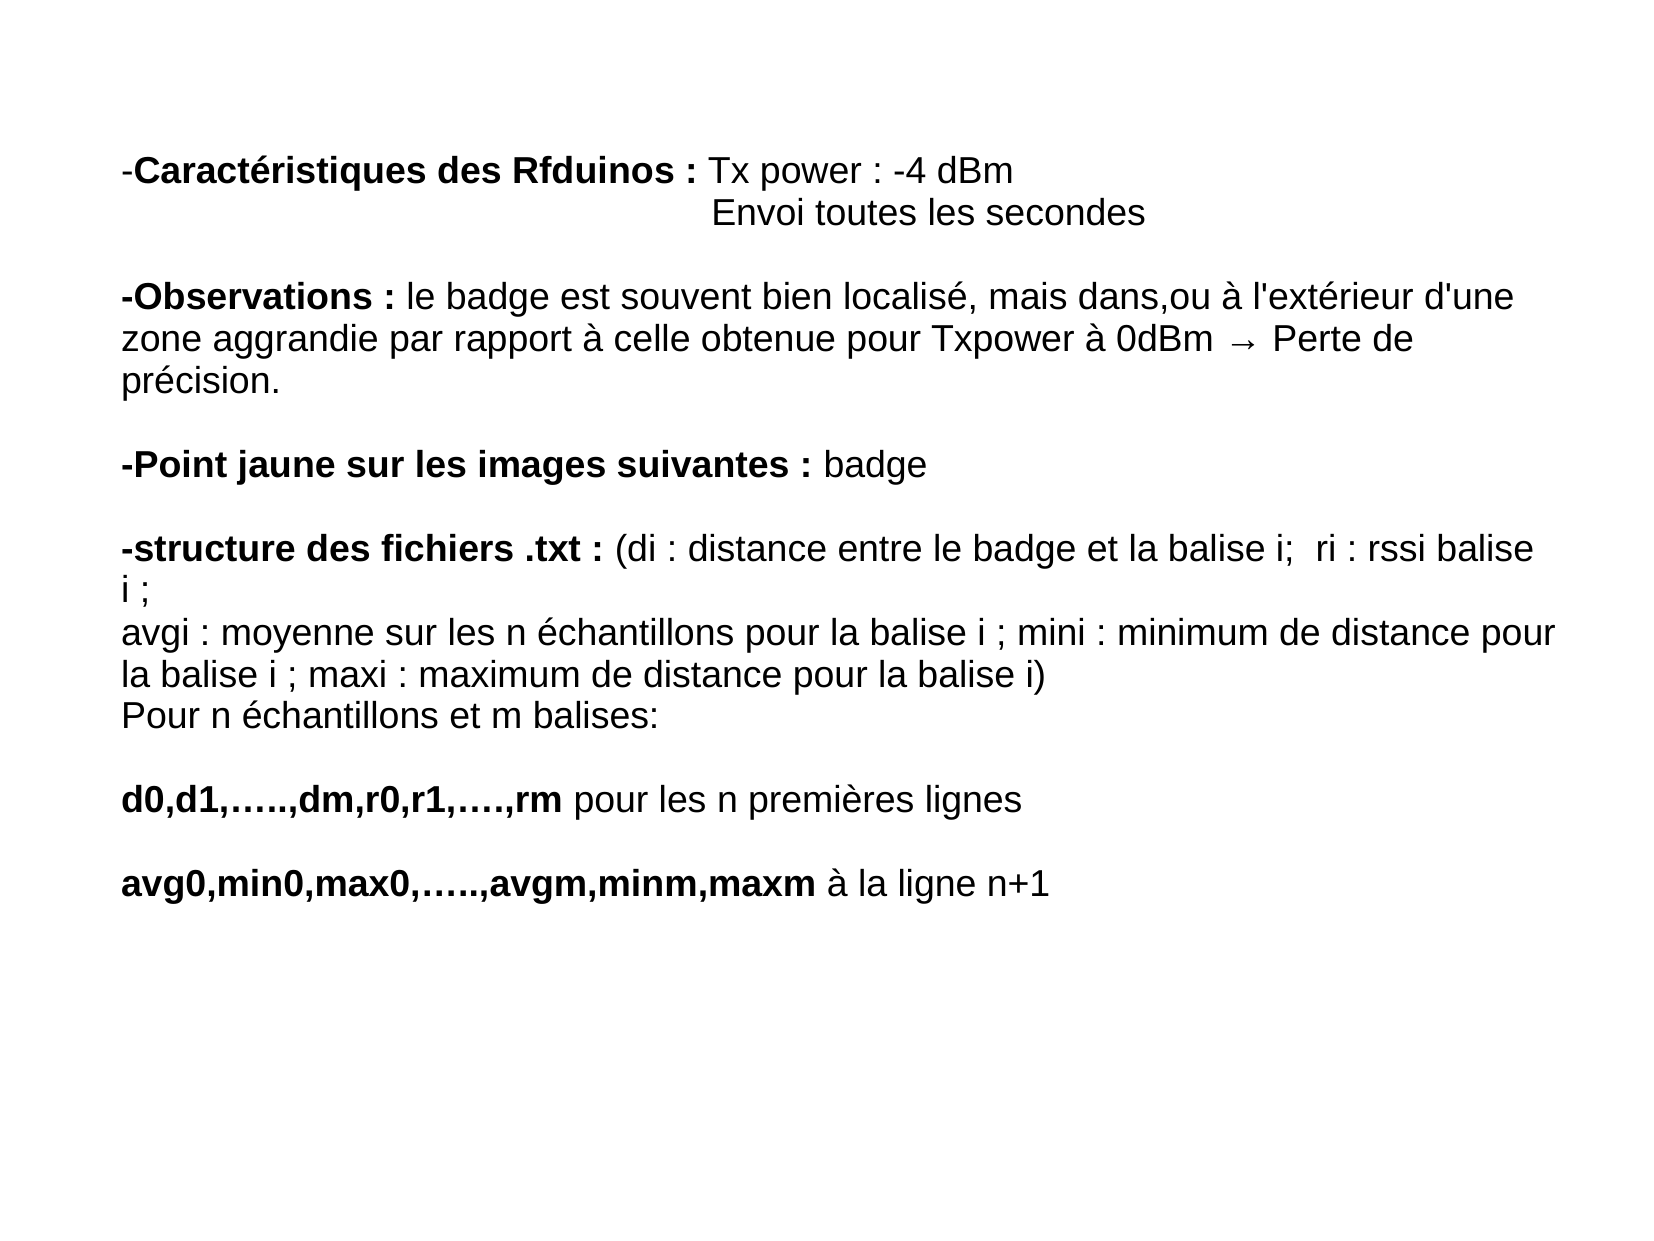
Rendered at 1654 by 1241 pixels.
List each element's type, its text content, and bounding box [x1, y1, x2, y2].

text_box -Caractéristiques des Rfduinos : Tx power : -4 dBm Envoi toutes les secondes -Observations : le badge est souvent bien localisé, mais dans,ou à l'extérieur d'une zone aggrandie par rapport à celle obtenue pour Txpower à 0dBm → Perte de précision. -Point jaune sur les images suivantes : badge -structure des fichiers .txt : (di : distance entre le badge et la balise i; ri : rssi balise i ; avgi : moyenne sur les n échantillons pour la balise i ; mini : minimum de distance pour la balise i ; maxi : maximum de distance pour la balise i) Pour n échantillons et m balises: d0,d1,…..,dm,r0,r1,….,rm pour les n premières lignes avg0,min0,max0,…..,avgm,minm,maxm à la ligne n+1 [106, 141, 1583, 1039]
